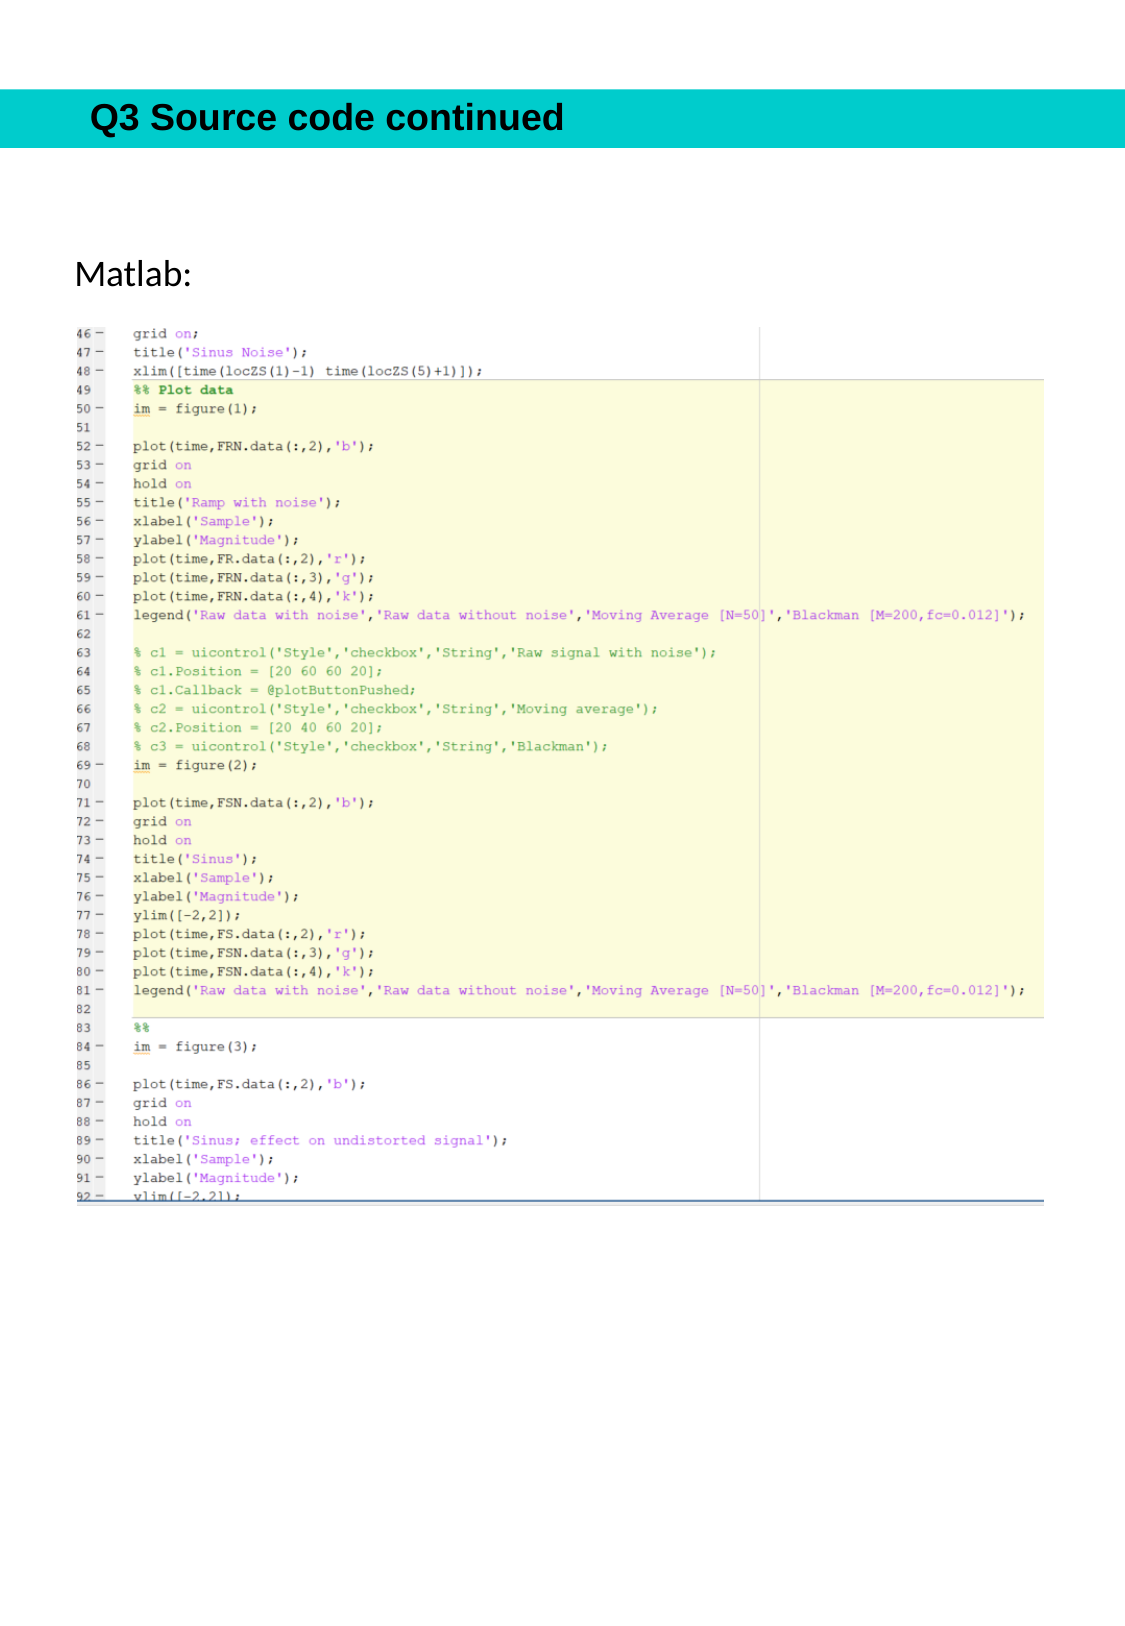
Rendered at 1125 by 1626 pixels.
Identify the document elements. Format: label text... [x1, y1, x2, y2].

picture [77, 327, 1044, 1206]
text_box Matlab: [59, 241, 1066, 303]
text_box Q3 Source code continued [0, 89, 1125, 148]
